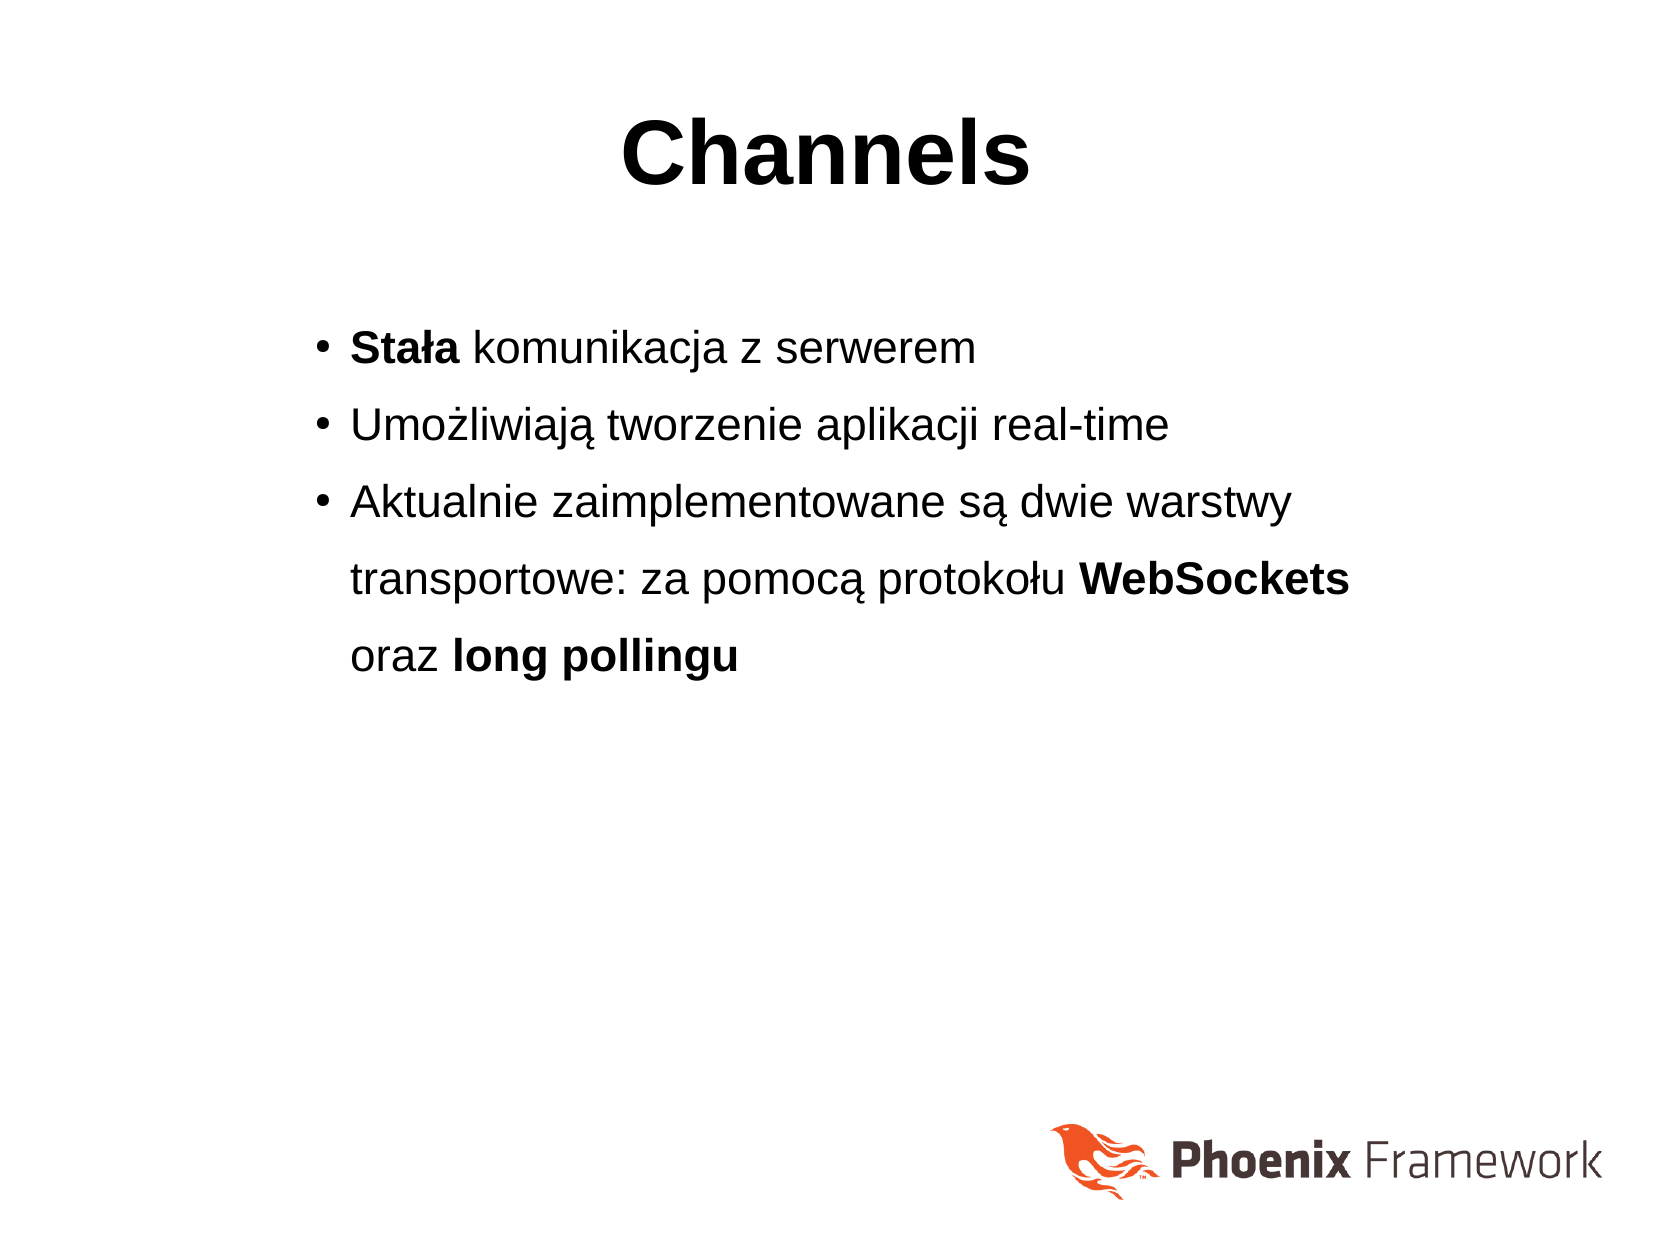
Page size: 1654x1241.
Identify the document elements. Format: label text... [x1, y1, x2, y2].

title Channels [82, 49, 1571, 257]
text_box Stała komunikacja z serwerem Umożliwiają tworzenie aplikacji real-time Aktualnie zaimplementowane są dwie warstwy transportowe: za pomocą protokołu WebSockets oraz long pollingu [300, 315, 1411, 689]
picture [1050, 1124, 1602, 1201]
